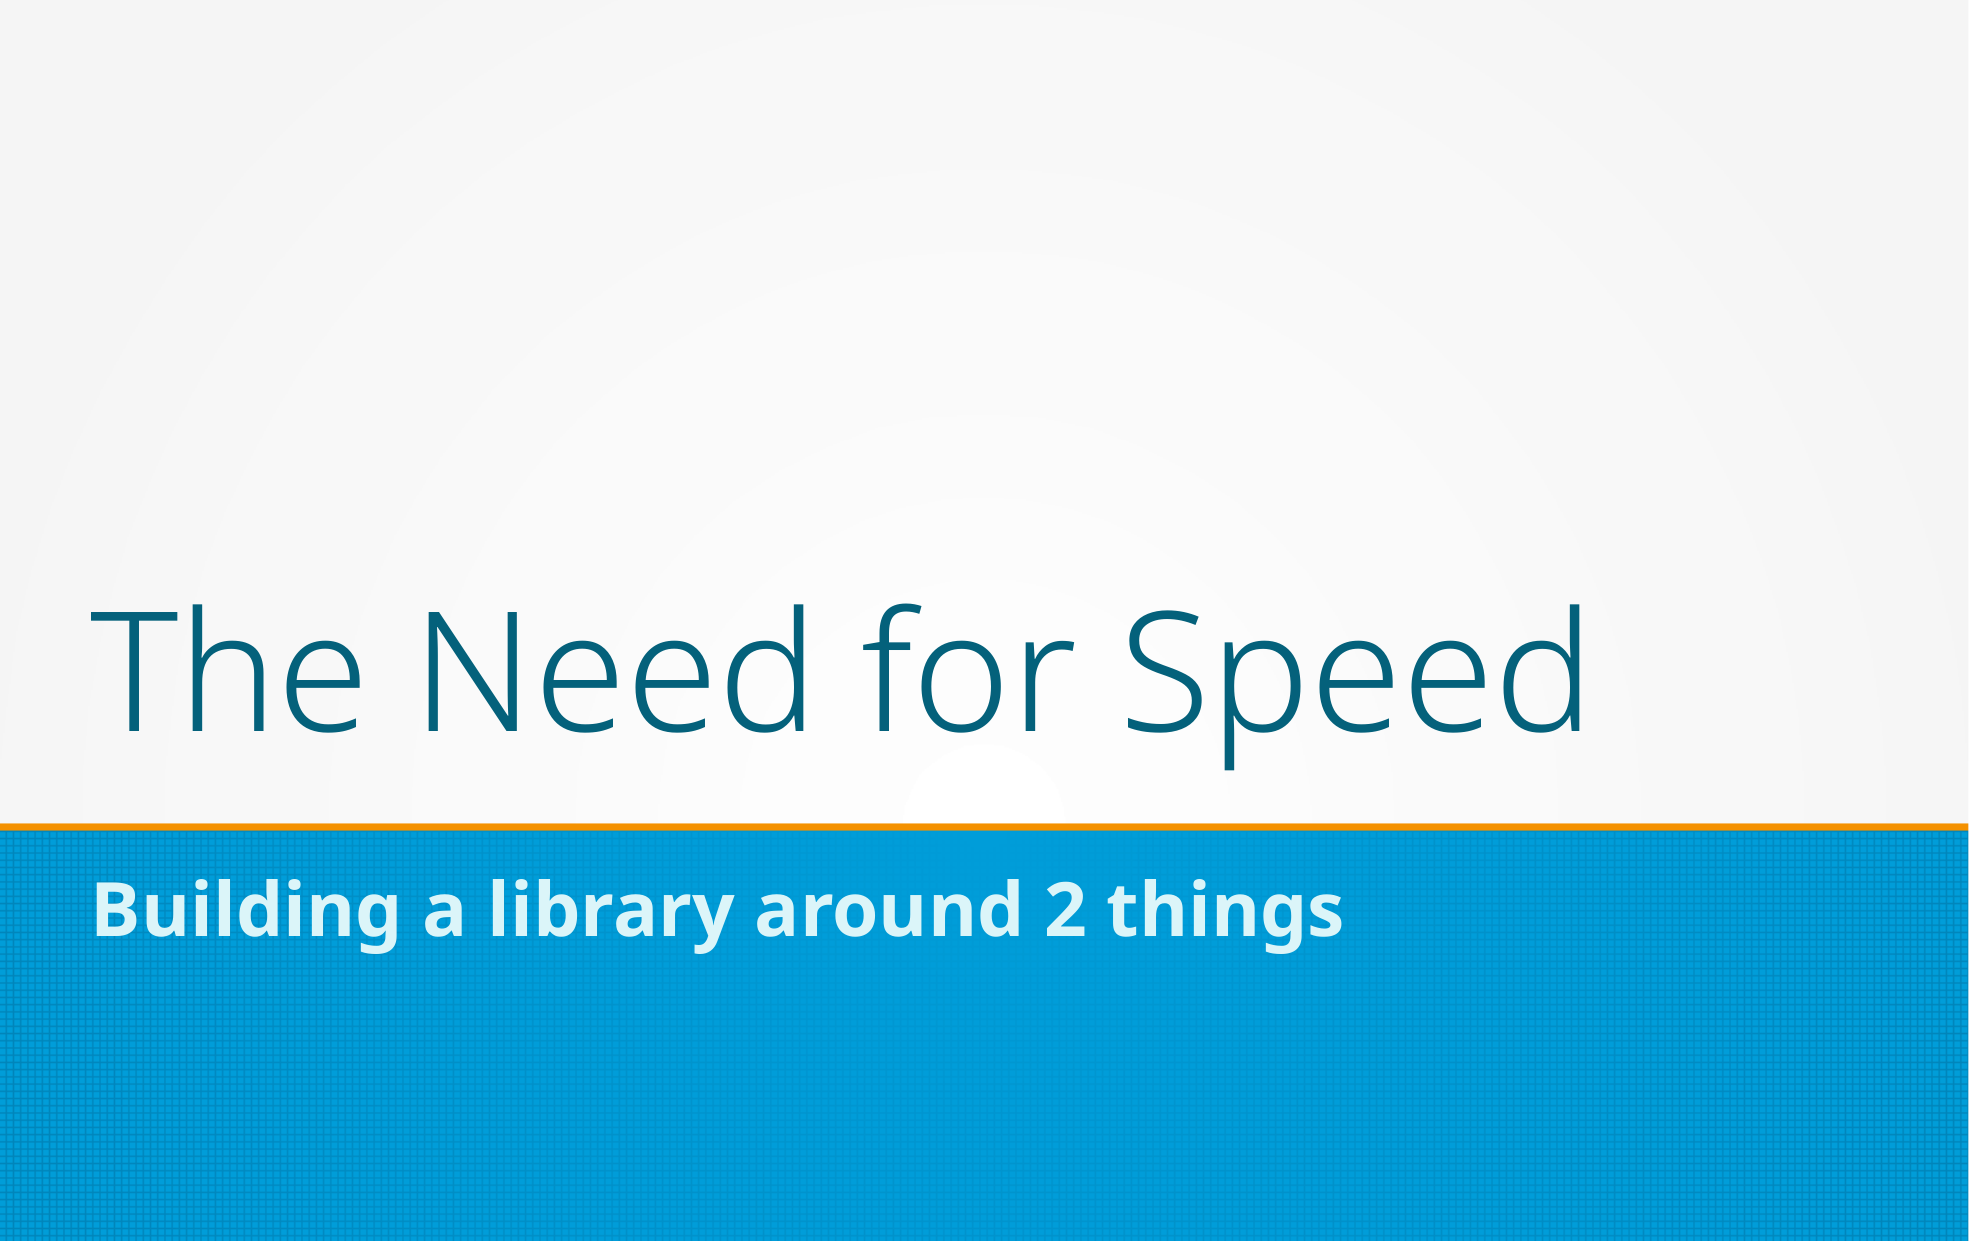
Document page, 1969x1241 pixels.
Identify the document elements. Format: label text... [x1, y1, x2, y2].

picture [0, 0, 1969, 830]
title The Need for Speed [90, 49, 1862, 781]
subtitle Building a library around 2 things [90, 855, 1861, 1111]
